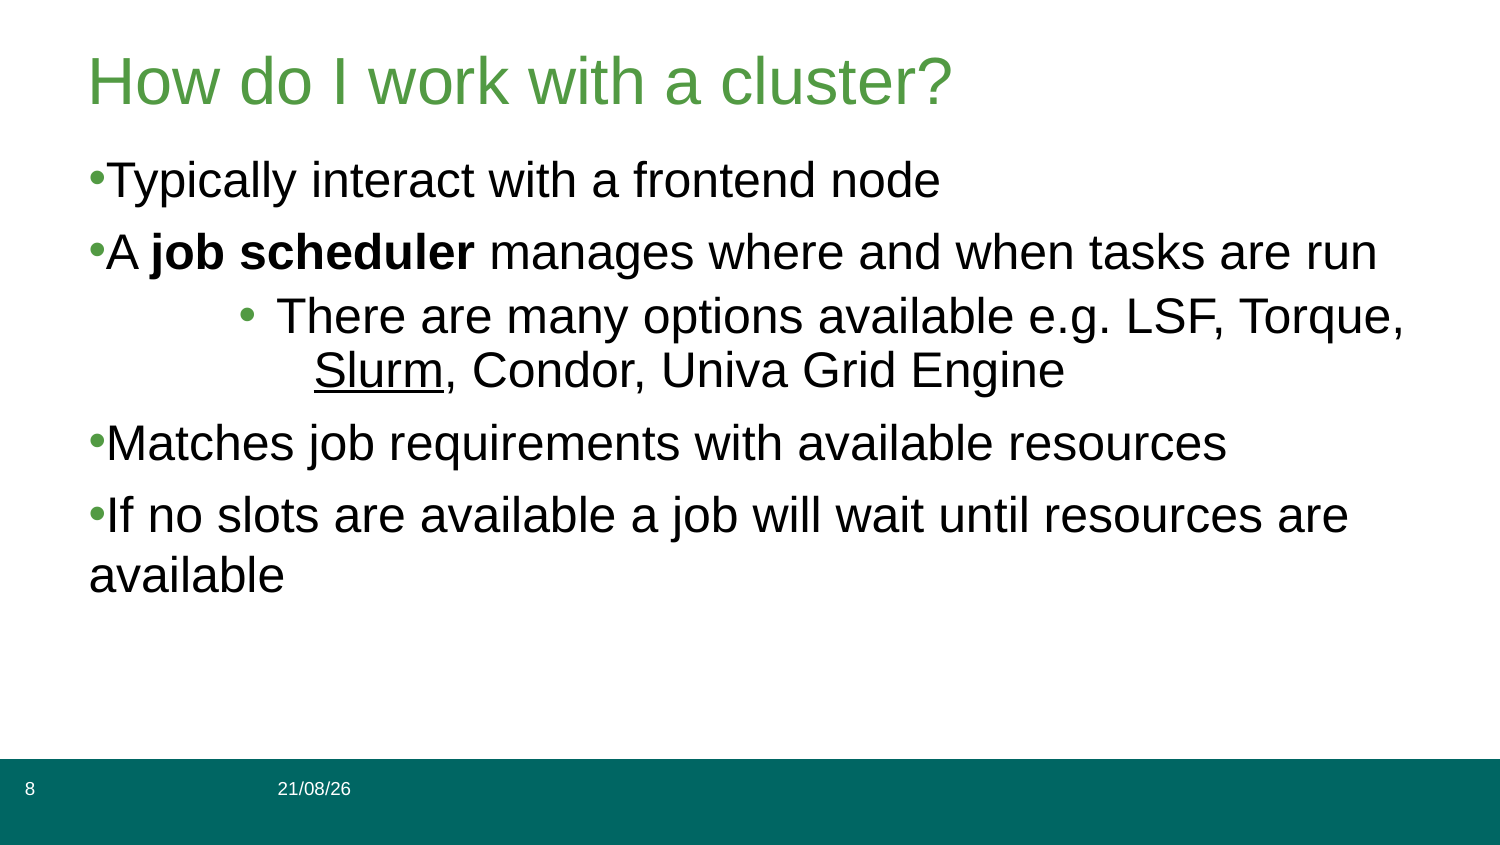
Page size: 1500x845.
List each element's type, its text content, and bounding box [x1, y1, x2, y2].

list Typically interact with a frontend node A job scheduler manages where and when tasks are run There are many options available e.g. LSF, Torque, Slurm, Condor, Univa Grid Engine Matches job requirements with available resources If no slots are available a job will wait until resources are available [88, 147, 1427, 608]
text_box <number> [24, 776, 76, 799]
text_box 05/05/18 [277, 776, 553, 799]
title How do I work with a cluster? [87, 37, 1426, 132]
